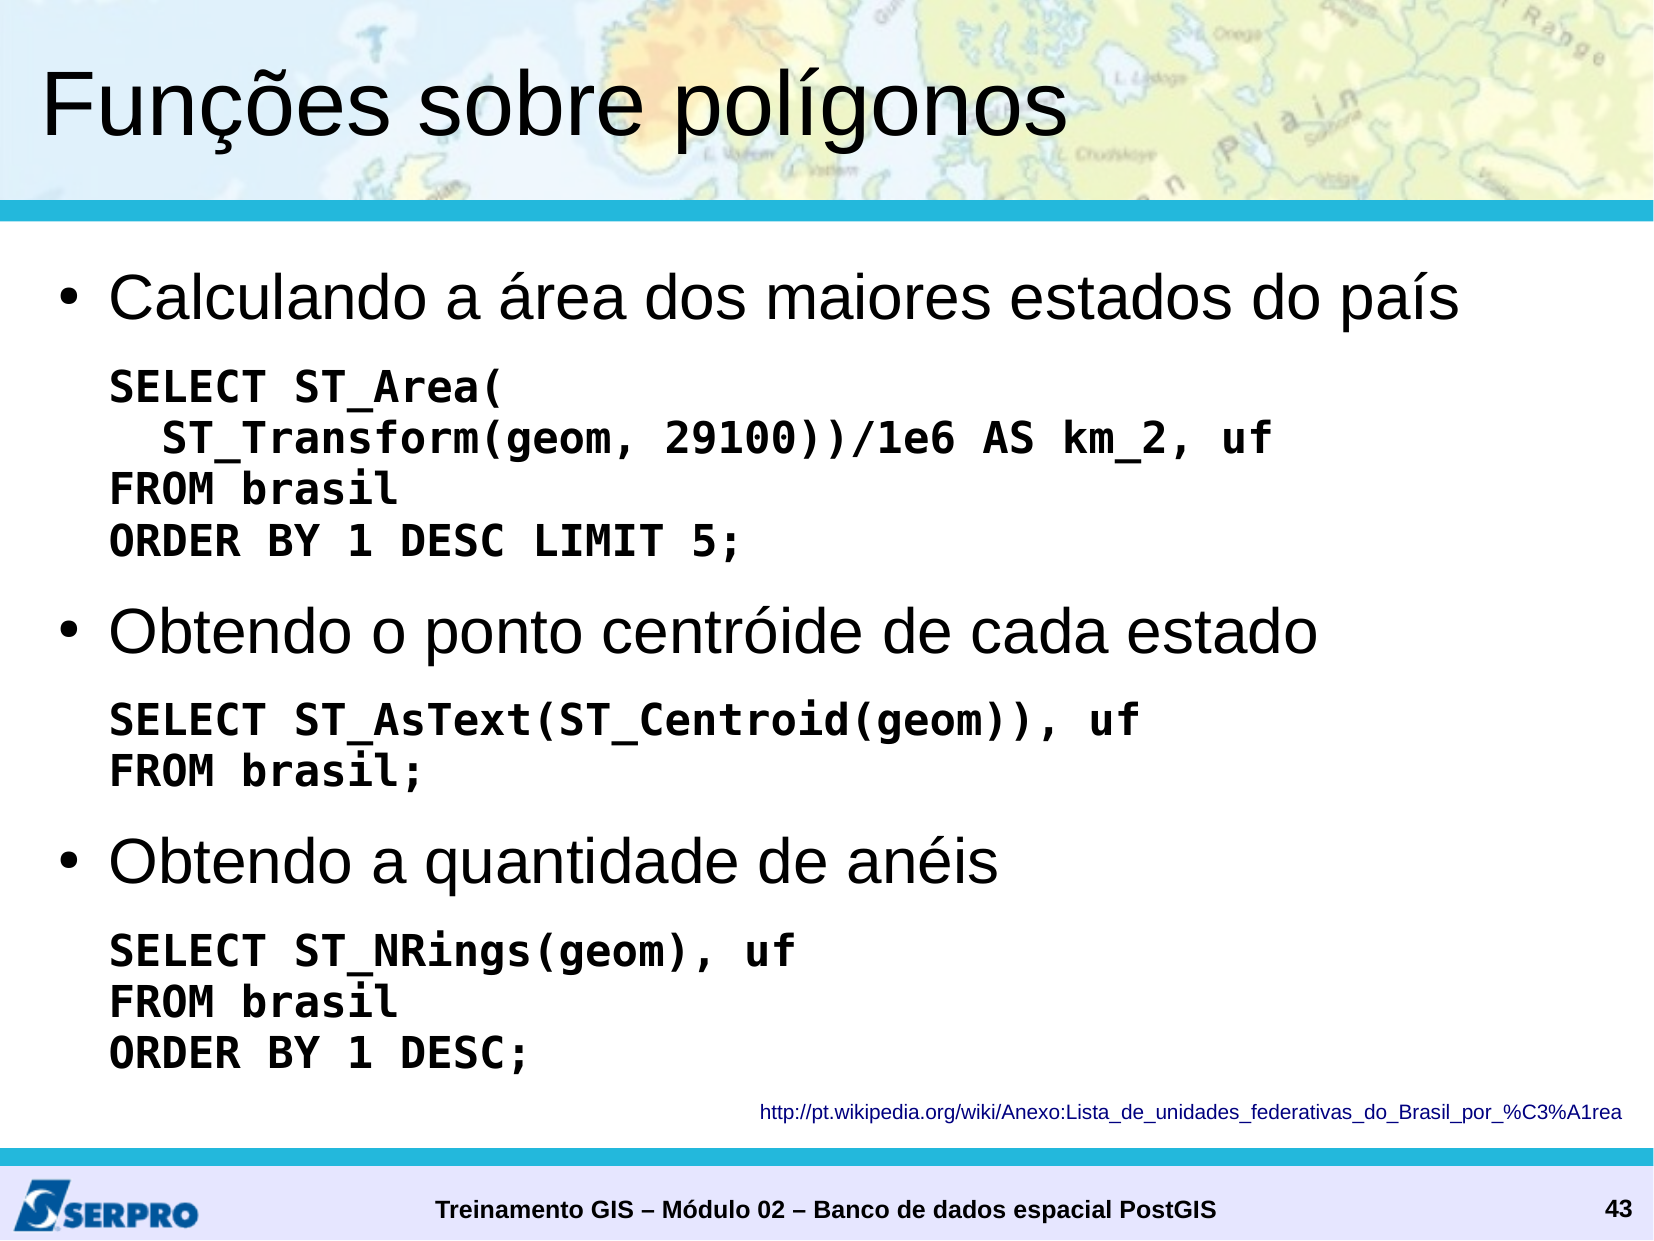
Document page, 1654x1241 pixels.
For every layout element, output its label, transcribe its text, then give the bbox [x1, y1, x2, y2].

picture [10, 1177, 201, 1235]
text_box http://pt.wikipedia.org/wiki/Anexo:Lista_de_unidades_federativas_do_Brasil_por_%C3%A1rea [745, 1092, 1638, 1132]
list Calculando a área dos maiores estados do país SELECT ST_Area( ST_Transform(geom, 29100))/1e6 AS km_2, uf FROM brasil ORDER BY 1 DESC LIMIT 5; Obtendo o ponto centróide de cada estado SELECT ST_AsText(ST_Centroid(geom)), uf FROM brasil; Obtendo a quantidade de anéis SELECT ST_NRings(geom), uf FROM brasil ORDER BY 1 DESC; [40, 261, 1616, 1081]
title Funções sobre polígonos [40, 49, 1614, 159]
